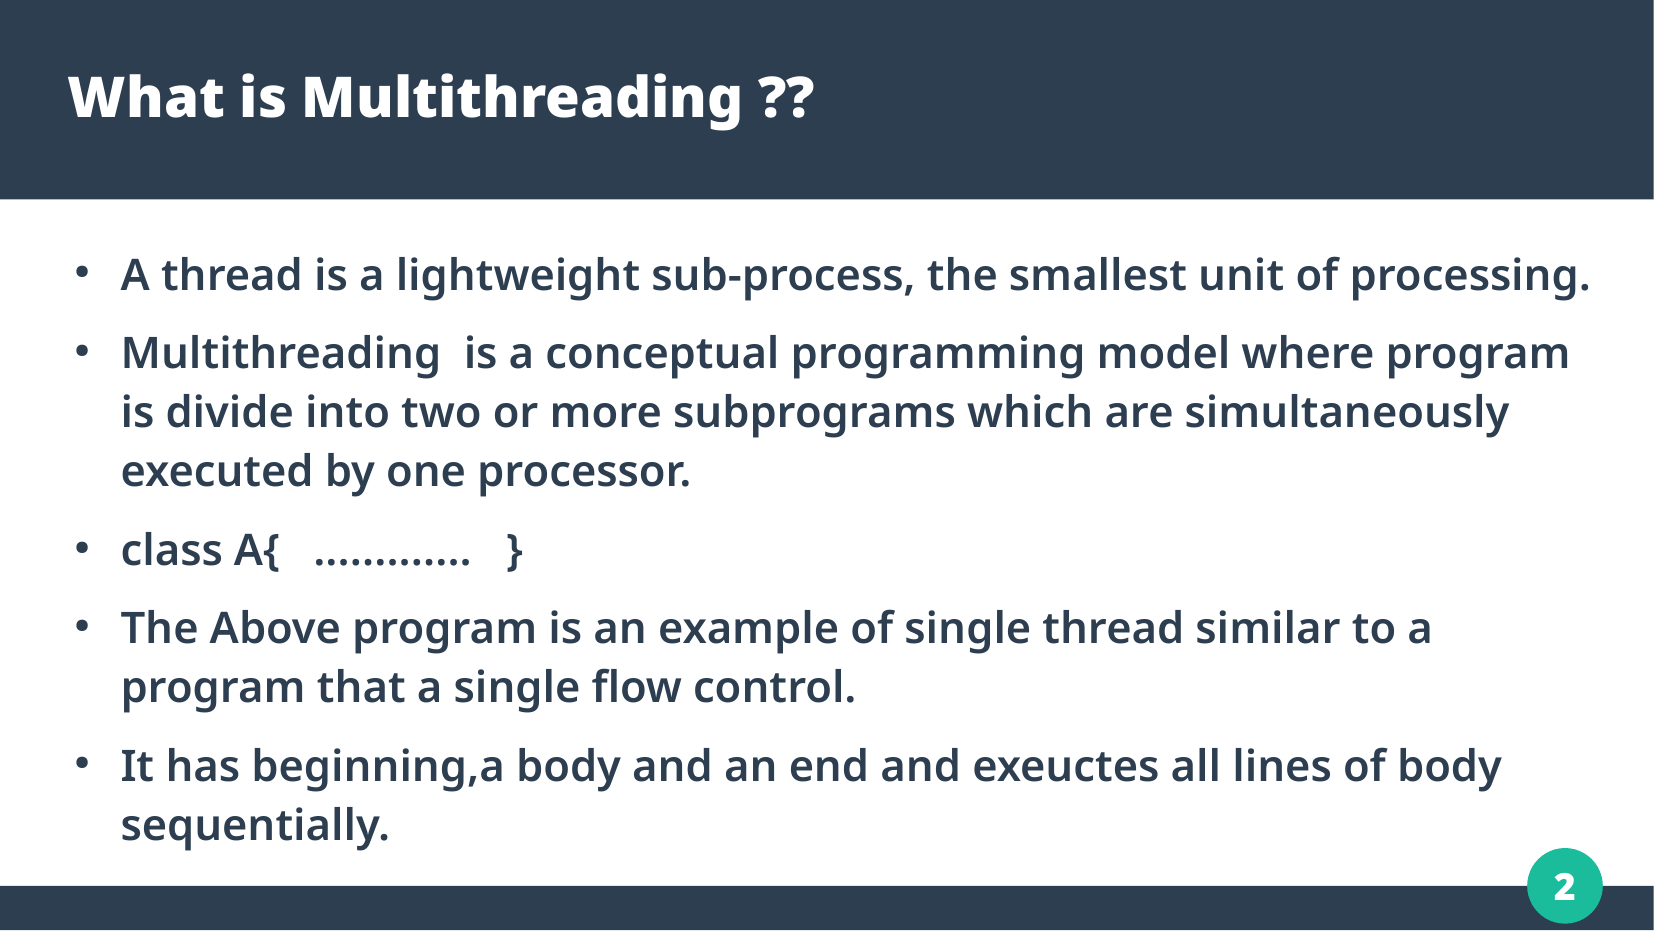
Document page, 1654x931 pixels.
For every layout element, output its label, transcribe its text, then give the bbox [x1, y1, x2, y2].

title What is Multithreading ?? [53, 37, 1589, 156]
list A thread is a lightweight sub-process, the smallest unit of processing. Multithreading is a conceptual programming model where program is divide into two or more subprograms which are simultaneously executed by one processor. class A{ ............. } The Above program is an example of single thread similar to a program that a single flow control. It has beginning,a body and an end and exeuctes all lines of body sequentially. [59, 243, 1595, 864]
